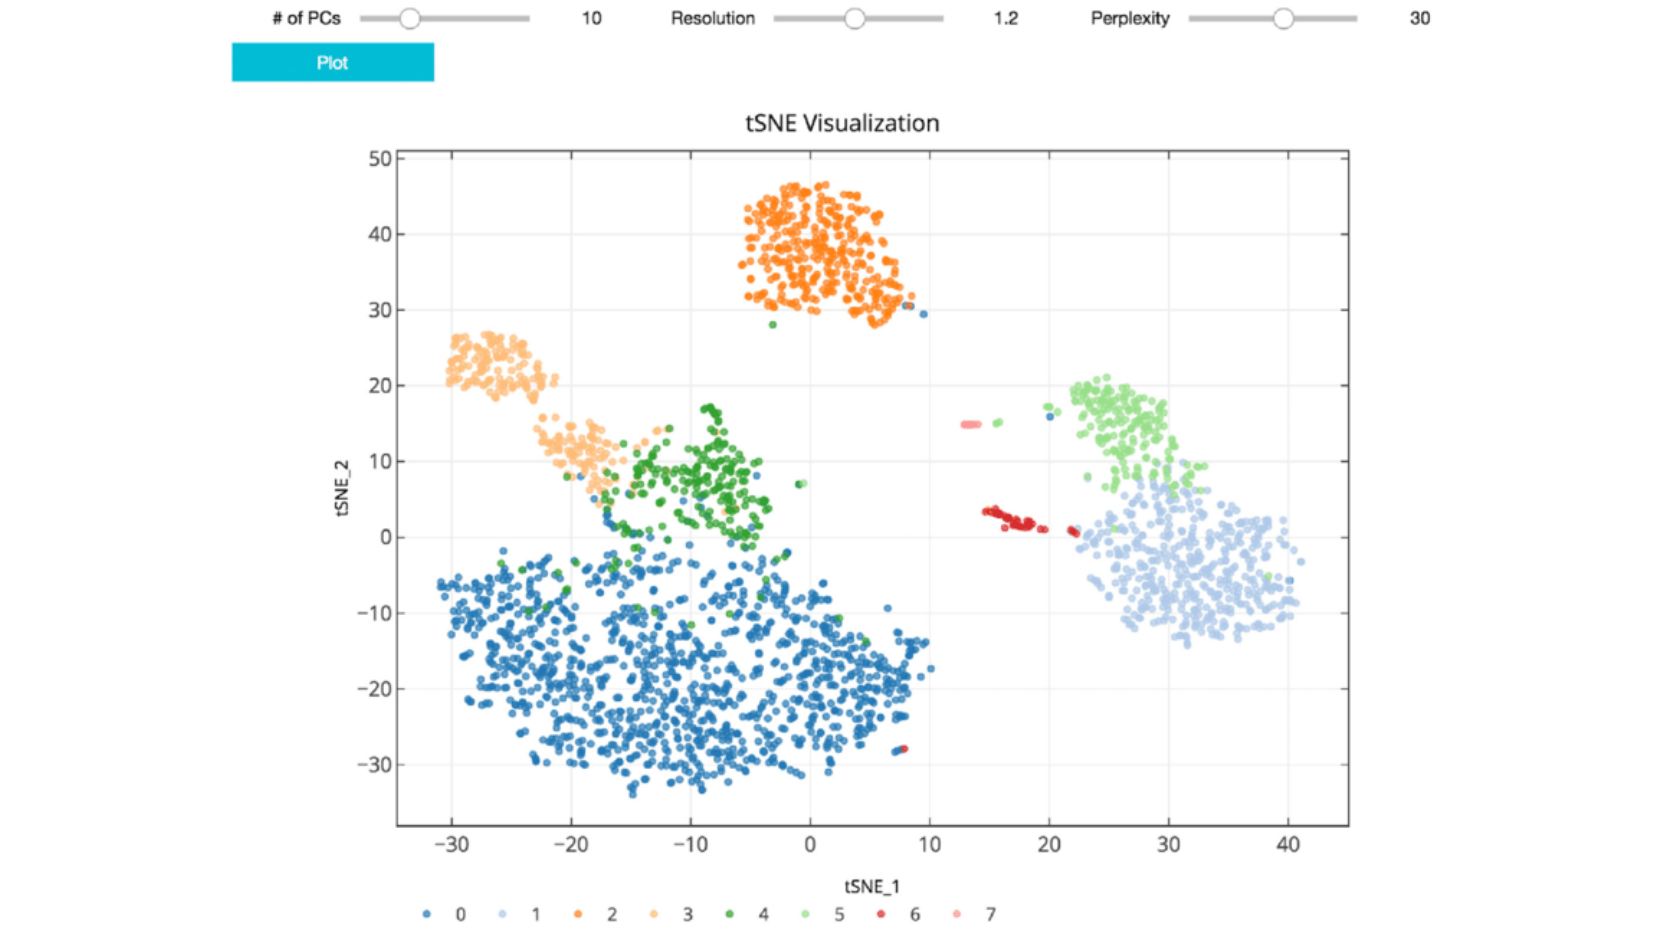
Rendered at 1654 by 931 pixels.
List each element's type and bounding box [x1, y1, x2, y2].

picture [220, 2, 1443, 931]
